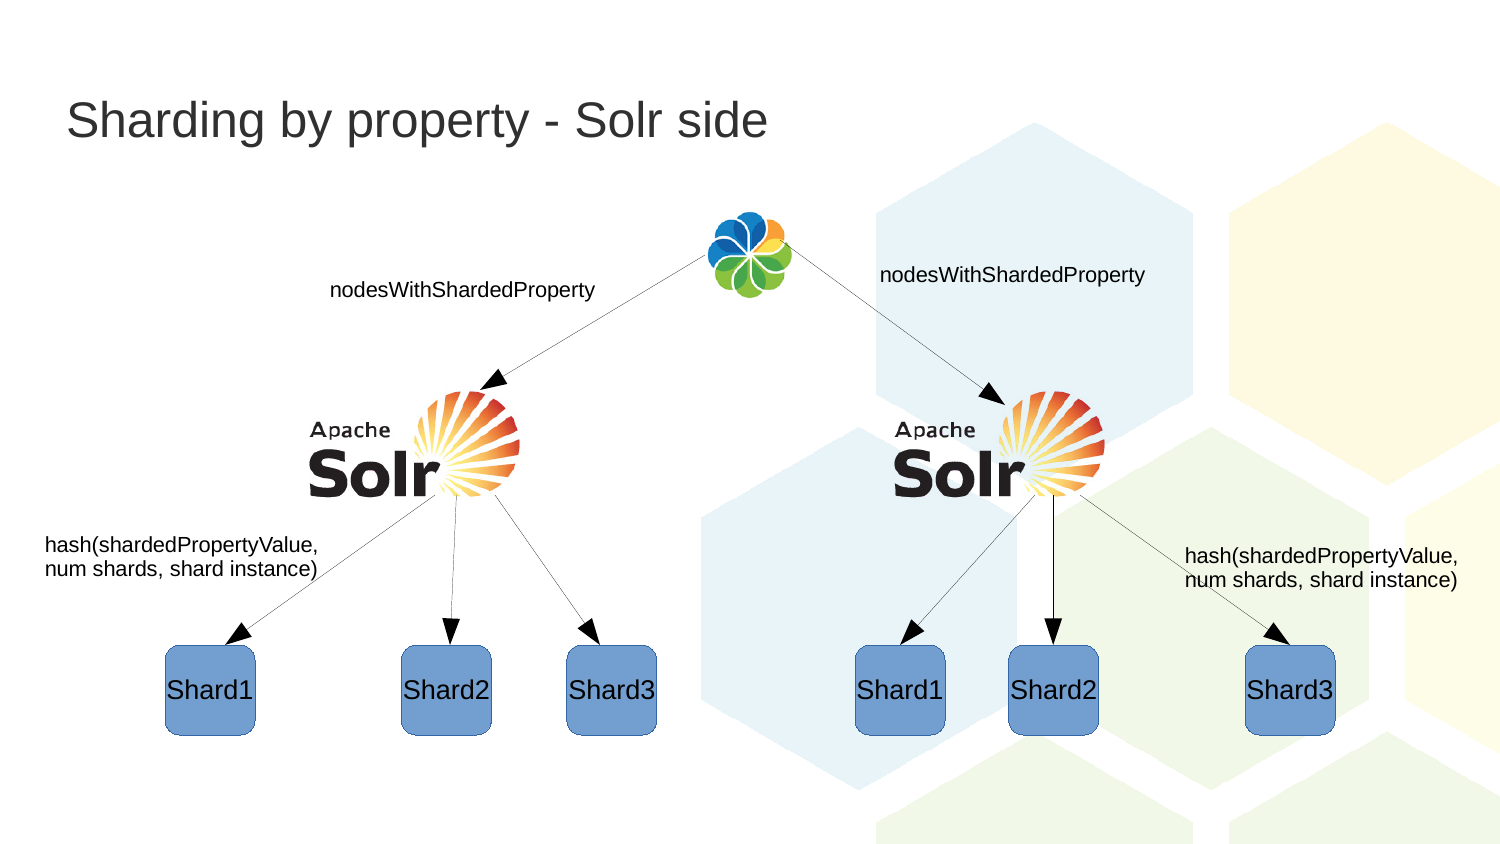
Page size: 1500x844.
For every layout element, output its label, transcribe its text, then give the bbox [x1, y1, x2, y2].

text_box Shard2 [401, 645, 492, 736]
text_box Shard2 [1008, 645, 1099, 736]
picture [0, 0, 1500, 844]
text_box hash(shardedPropertyValue,num shards, shard instance) [1170, 536, 1486, 601]
title Sharding by property - Solr side [51, 72, 1449, 190]
text_box Shard3 [1245, 645, 1336, 736]
text_box hash(shardedPropertyValue, num shards, shard instance) [30, 525, 346, 589]
text_box Shard1 [855, 645, 946, 736]
text_box Shard3 [566, 645, 657, 736]
text_box nodesWithShardedProperty [865, 255, 1196, 316]
text_box nodesWithShardedProperty [315, 270, 646, 331]
text_box Shard1 [165, 645, 256, 736]
